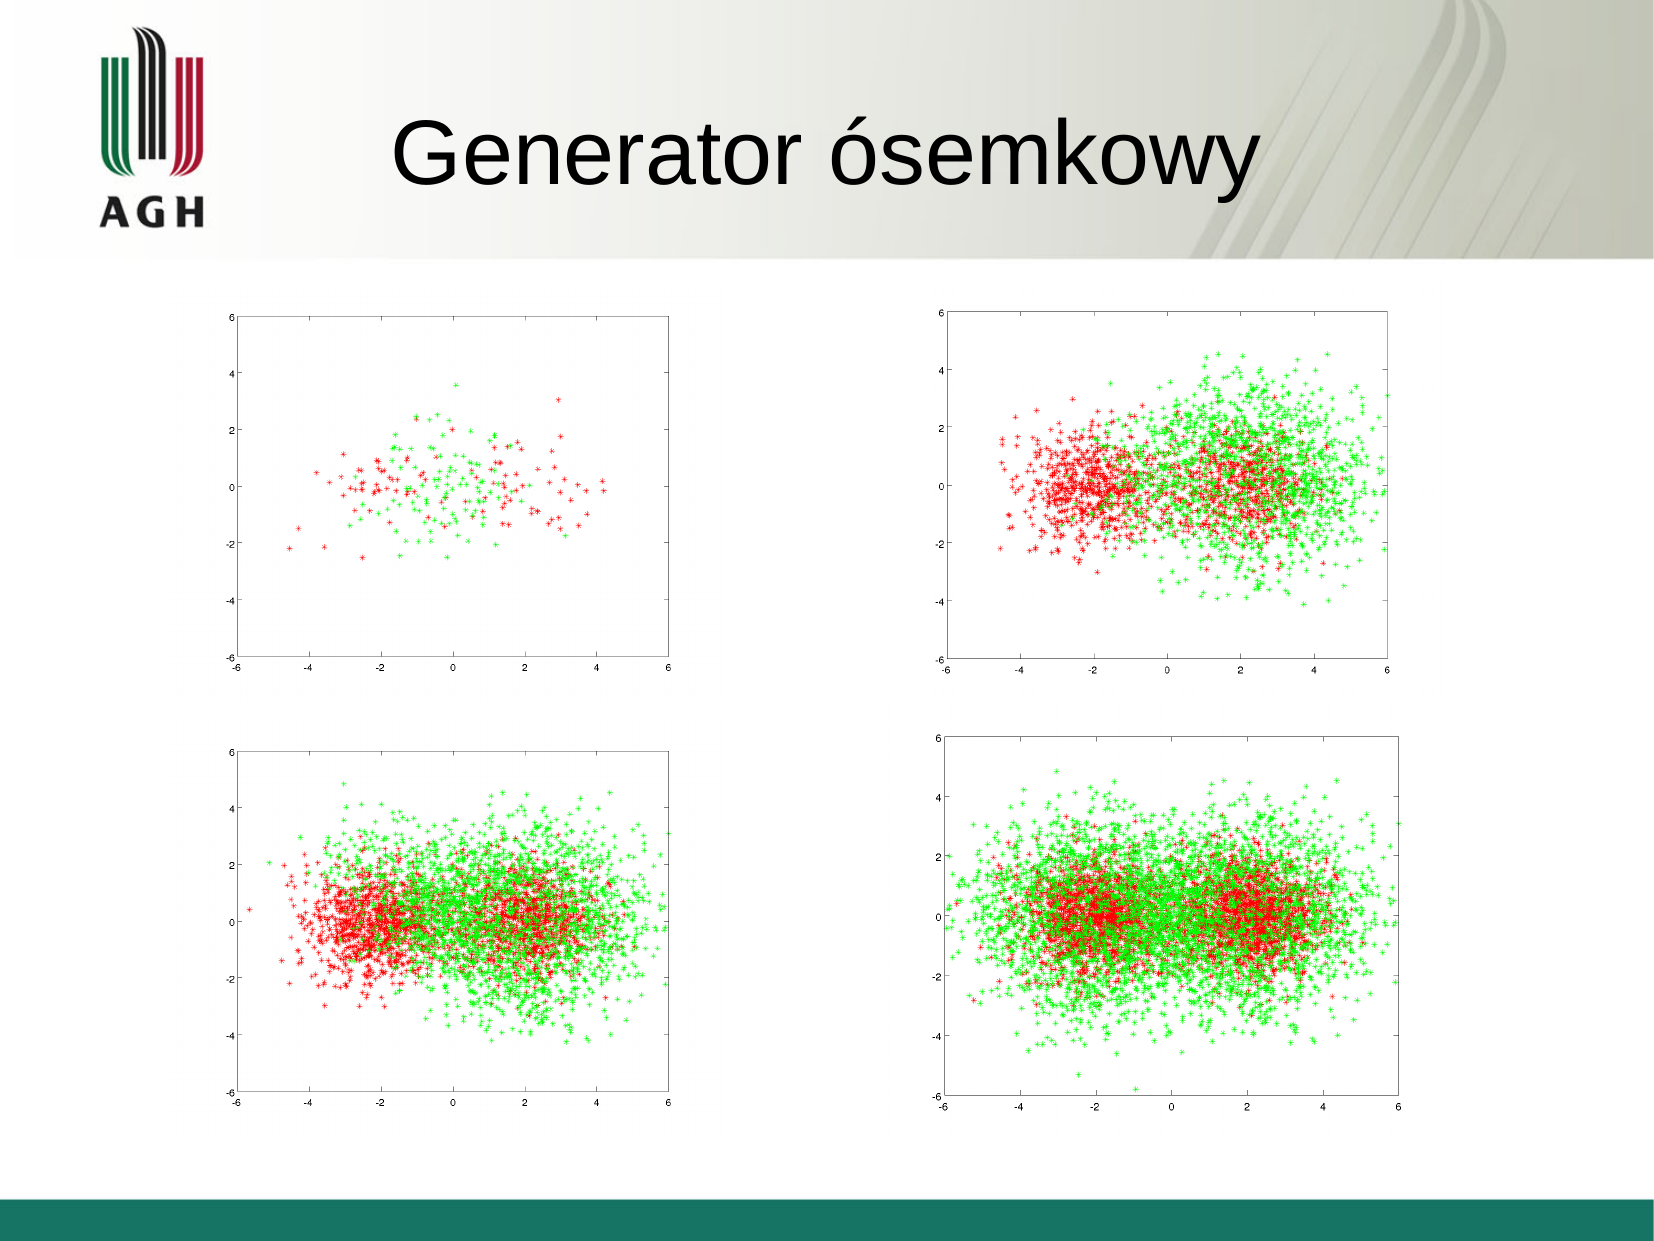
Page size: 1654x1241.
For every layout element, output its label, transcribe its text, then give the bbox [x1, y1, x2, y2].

title Generator ósemkowy [82, 49, 1571, 257]
picture [0, 0, 1654, 1241]
